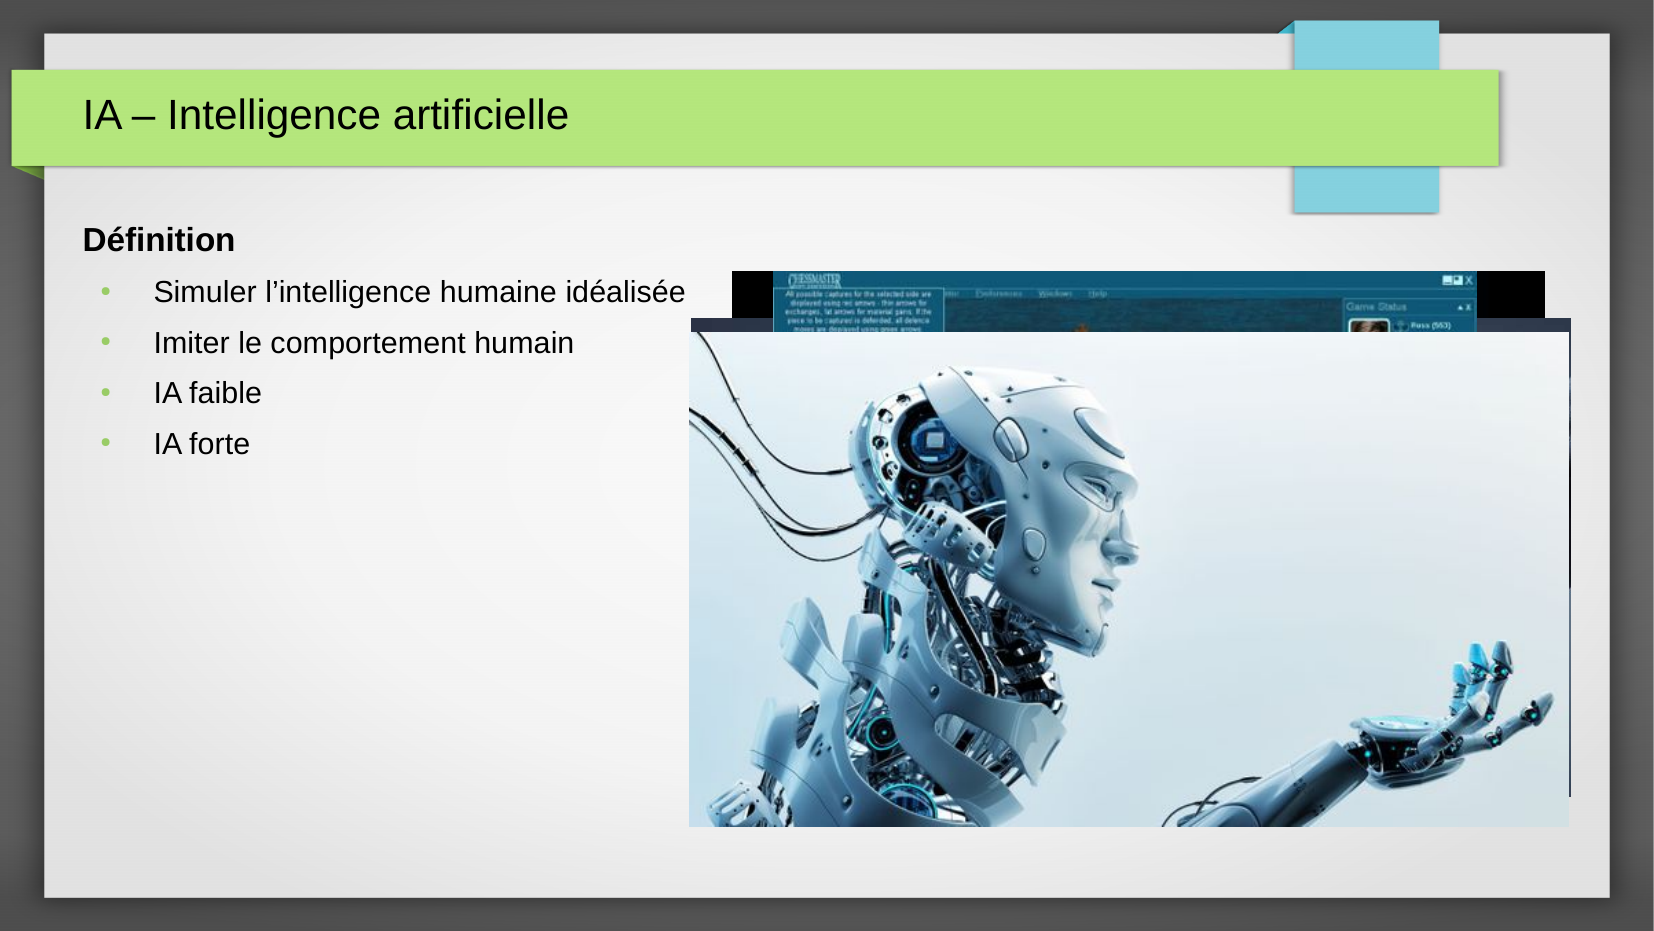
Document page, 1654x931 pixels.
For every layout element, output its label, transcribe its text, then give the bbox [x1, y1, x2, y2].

list Définition Simuler l’intelligence humaine idéalisée Imiter le comportement humain IA faible IA forte [82, 221, 1571, 761]
picture [0, 0, 1654, 931]
title IA – Intelligence artificielle [82, 70, 1264, 160]
